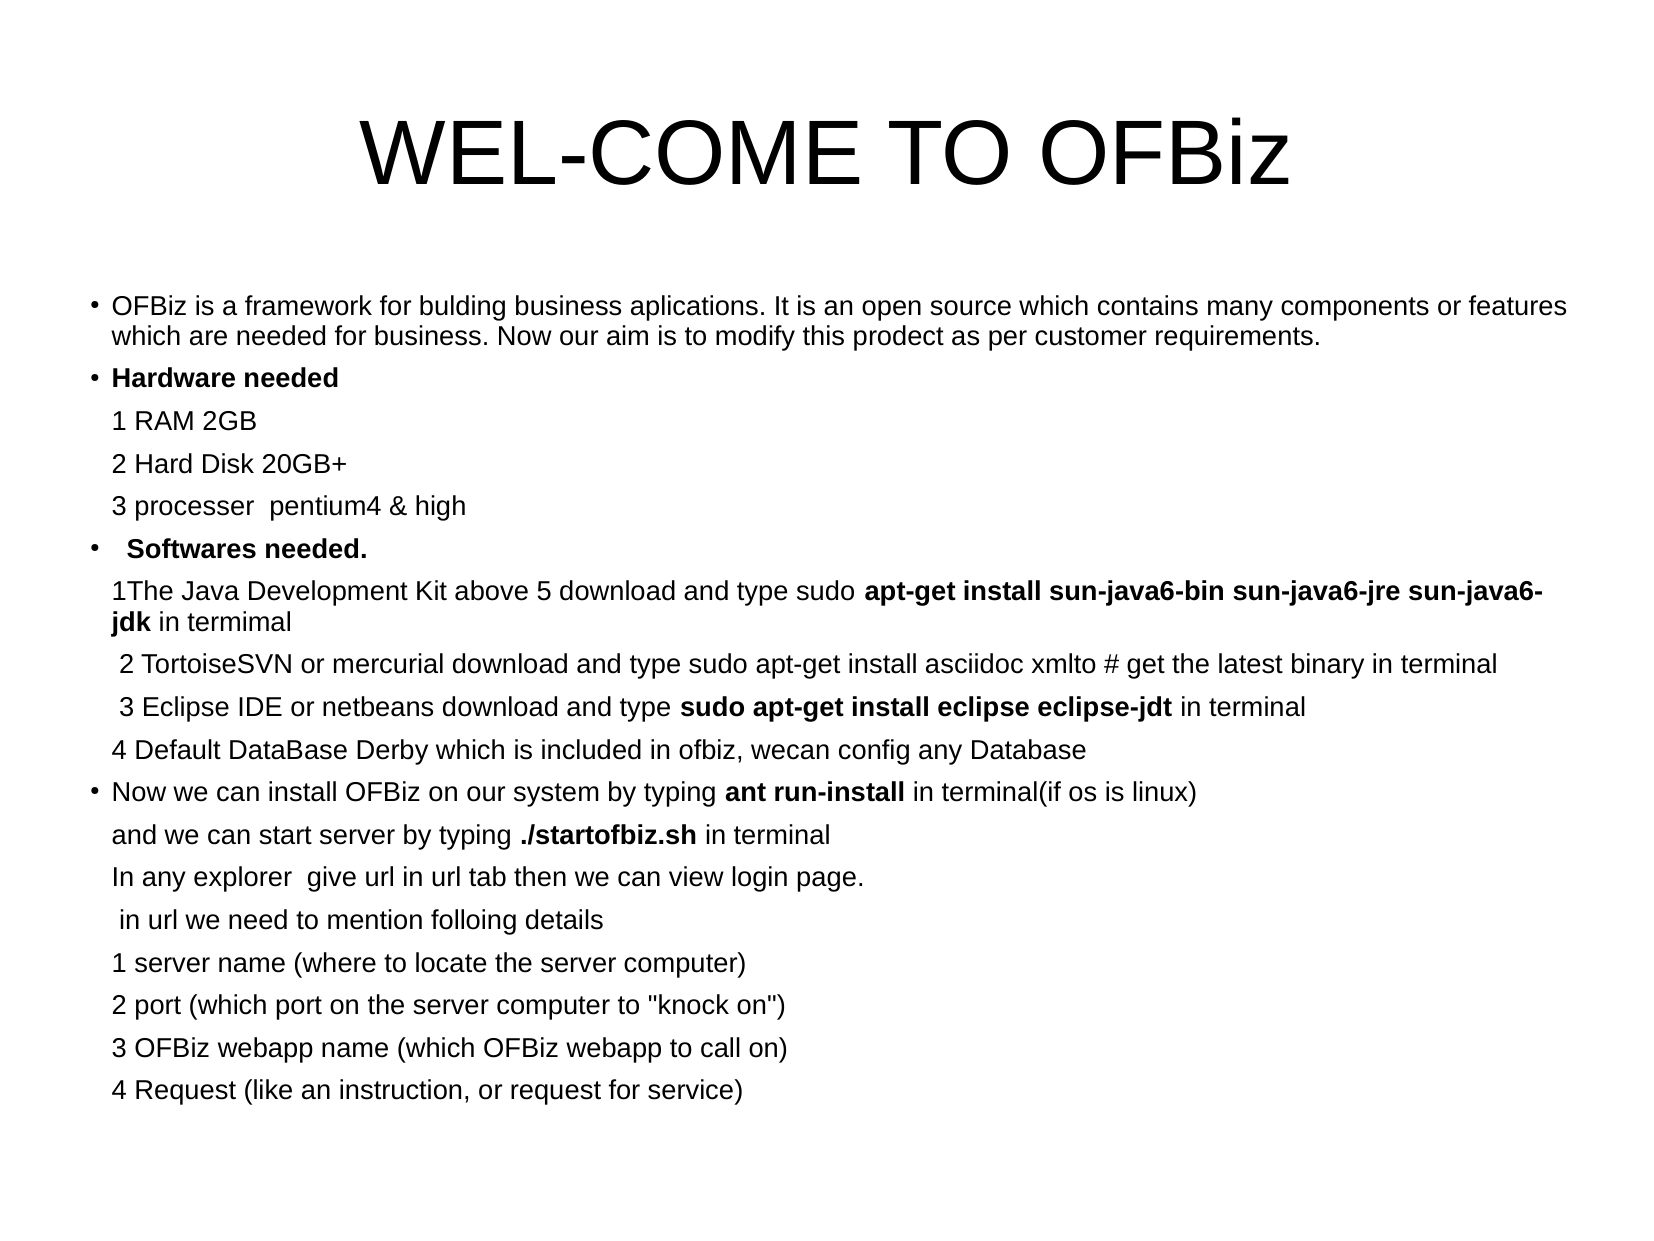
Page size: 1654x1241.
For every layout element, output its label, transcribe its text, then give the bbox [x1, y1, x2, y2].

list OFBiz is a framework for bulding business aplications. It is an open source which contains many components or features which are needed for business. Now our aim is to modify this prodect as per customer requirements. Hardware needed 1 RAM 2GB 2 Hard Disk 20GB+ 3 processer pentium4 & high Softwares needed. 1The Java Development Kit above 5 download and type sudo apt-get install sun-java6-bin sun-java6-jre sun-java6-jdk in termimal 2 TortoiseSVN or mercurial download and type sudo apt-get install asciidoc xmlto # get the latest binary in terminal 3 Eclipse IDE or netbeans download and type sudo apt-get install eclipse eclipse-jdt in terminal 4 Default DataBase Derby which is included in ofbiz, wecan config any Database Now we can install OFBiz on our system by typing ant run-install in terminal(if os is linux) and we can start server by typing ./startofbiz.sh in terminal In any explorer give url in url tab then we can view login page. in url we need to mention folloing details 1 server name (where to locate the server computer) 2 port (which port on the server computer to "knock on") 3 OFBiz webapp name (which OFBiz webapp to call on) 4 Request (like an instruction, or request for service) [82, 290, 1571, 1109]
title WEL-COME TO OFBiz [82, 56, 1571, 250]
